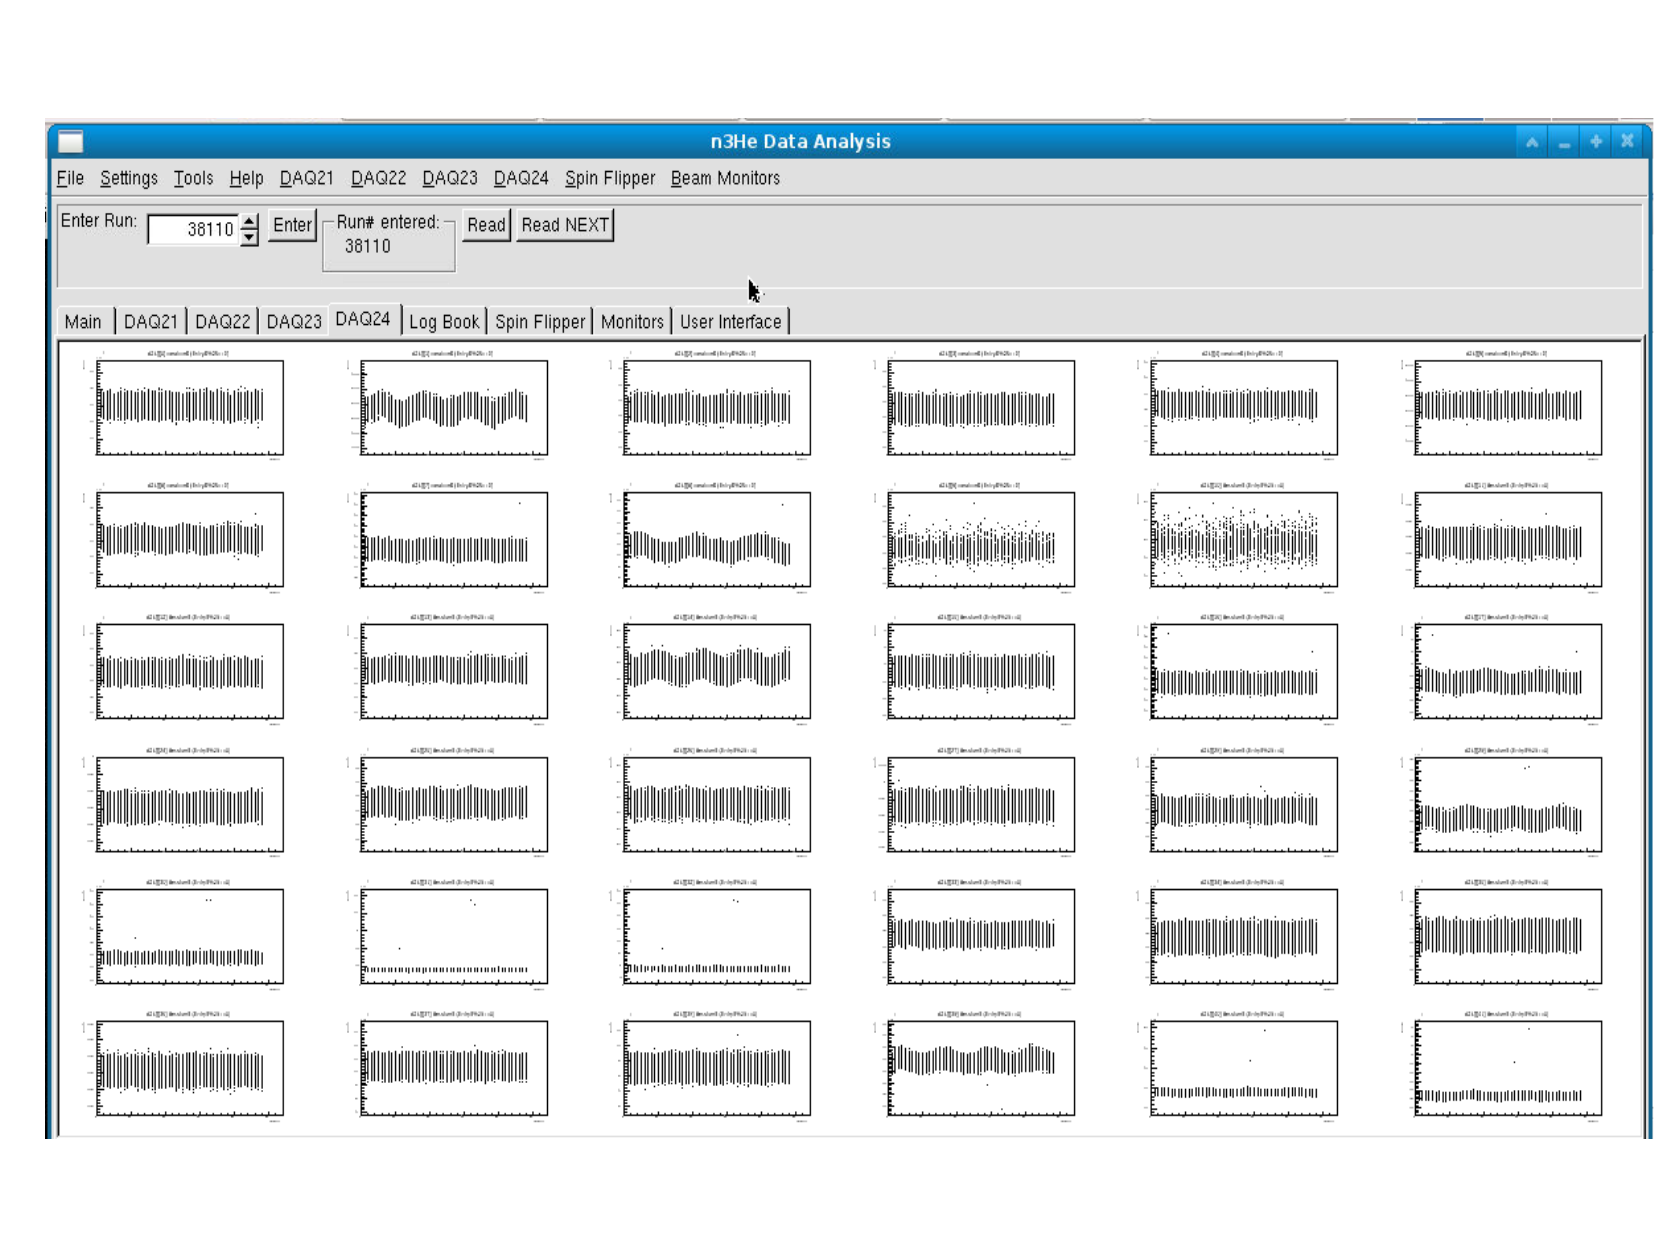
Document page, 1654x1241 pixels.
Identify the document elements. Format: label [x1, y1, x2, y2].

picture [45, 118, 1654, 1139]
